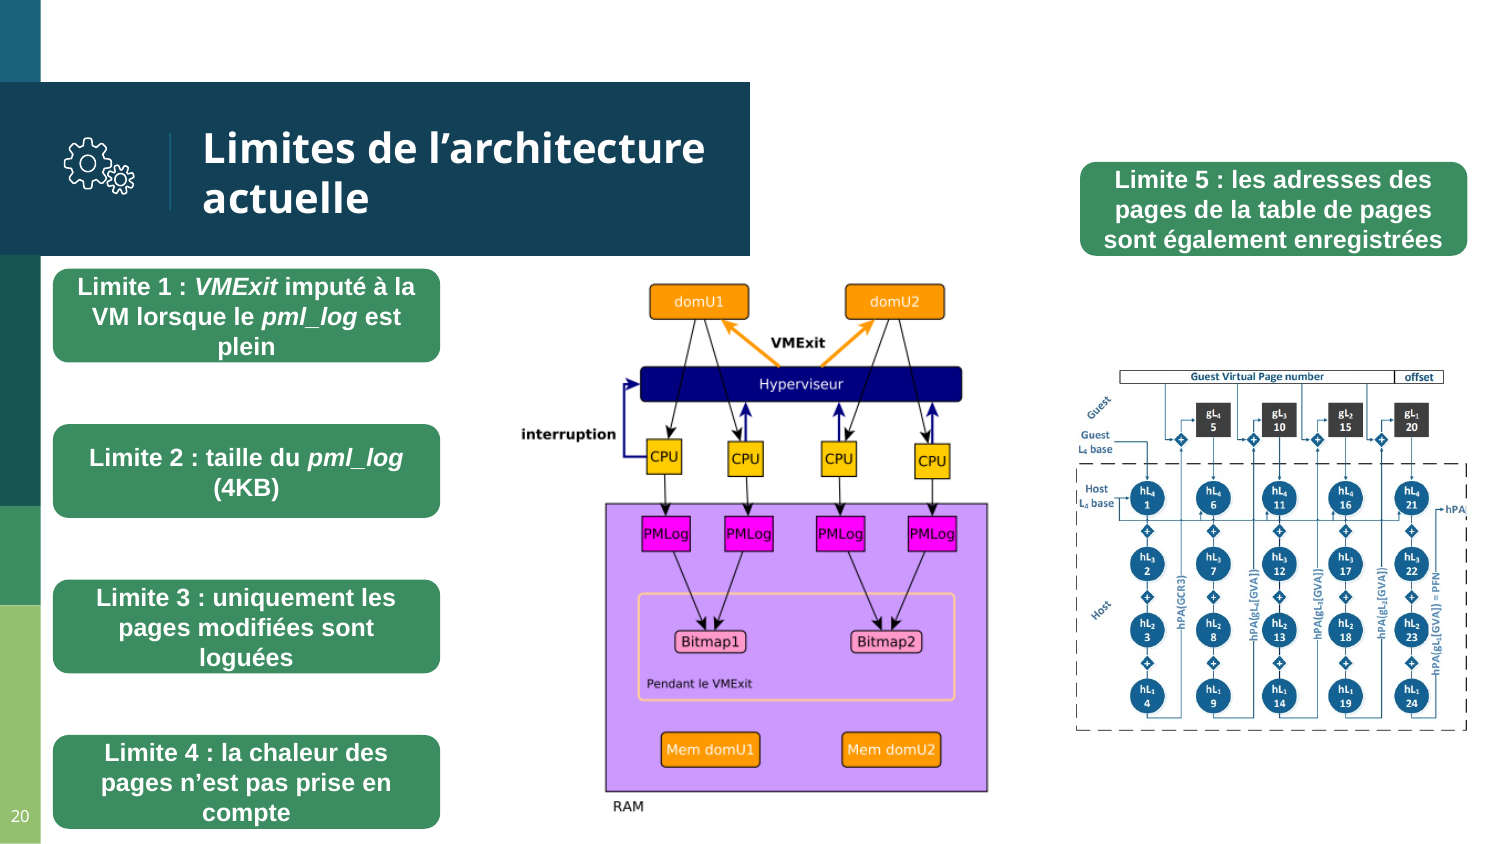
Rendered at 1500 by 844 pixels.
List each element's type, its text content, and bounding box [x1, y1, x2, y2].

text_box Limite 4 : la chaleur des pages n’est pas prise en compte [52, 734, 441, 829]
slide_number <numéro> [0, 790, 49, 844]
text_box Limite 1 : VMExit imputé à la VM lorsque le pml_log est plein [52, 268, 441, 363]
text_box Limite 2 : taille du pml_log (4KB) [52, 424, 441, 518]
title Limites de l’architecture actuelle [187, 87, 747, 256]
picture [1067, 363, 1475, 739]
text_box Limite 3 : uniquement les pages modifiées sont loguées [52, 579, 441, 674]
picture [516, 278, 993, 820]
text_box Limite 5 : les adresses des pages de la table de pages sont également enregistrées [1080, 161, 1468, 256]
